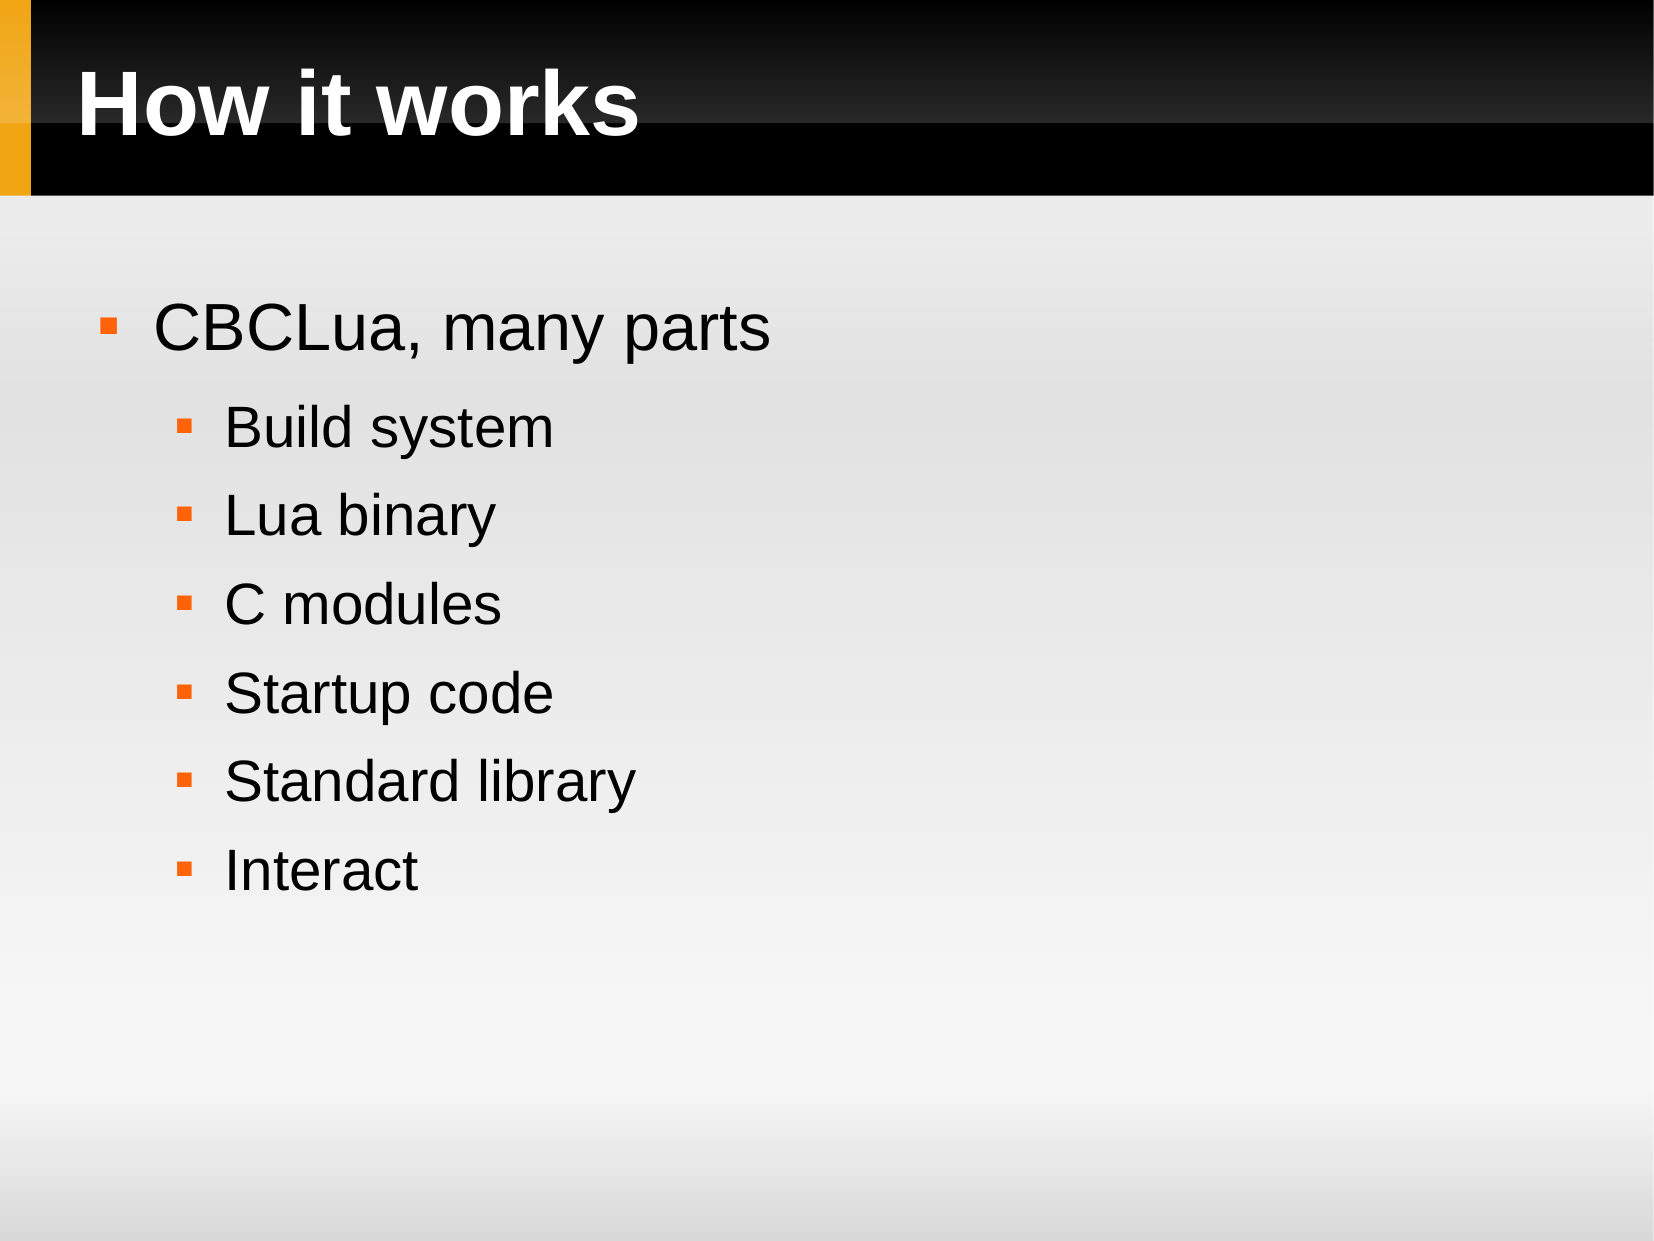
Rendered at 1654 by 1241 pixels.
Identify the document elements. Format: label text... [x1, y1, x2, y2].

picture [0, 0, 1654, 1241]
title How it works [76, 7, 1565, 200]
list CBCLua, many parts Build system Lua binary C modules Startup code Standard library Interact [82, 290, 1571, 1094]
